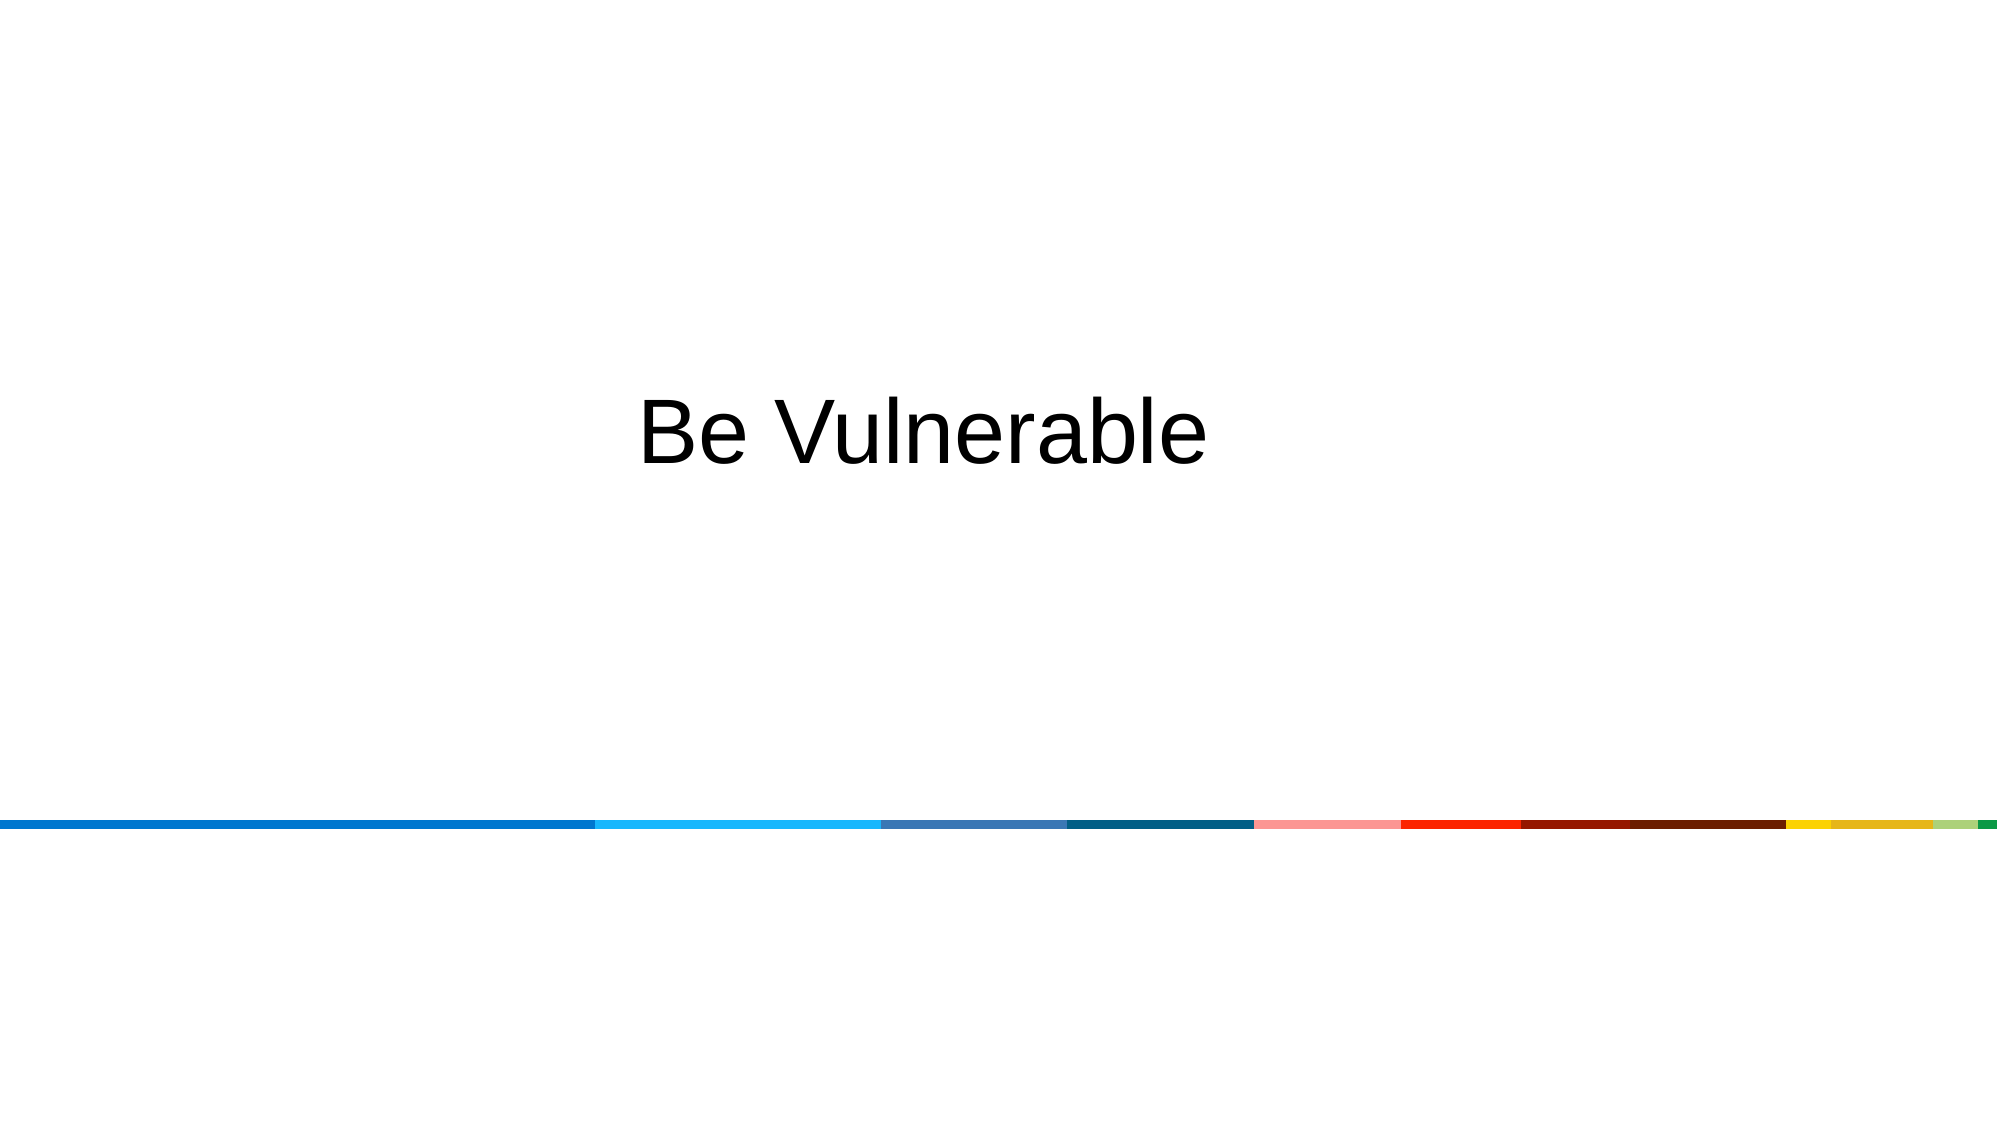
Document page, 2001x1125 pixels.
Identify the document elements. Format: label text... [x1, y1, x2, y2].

text_box [0, 820, 1997, 829]
text_box Be Vulnerable [61, 324, 1787, 543]
